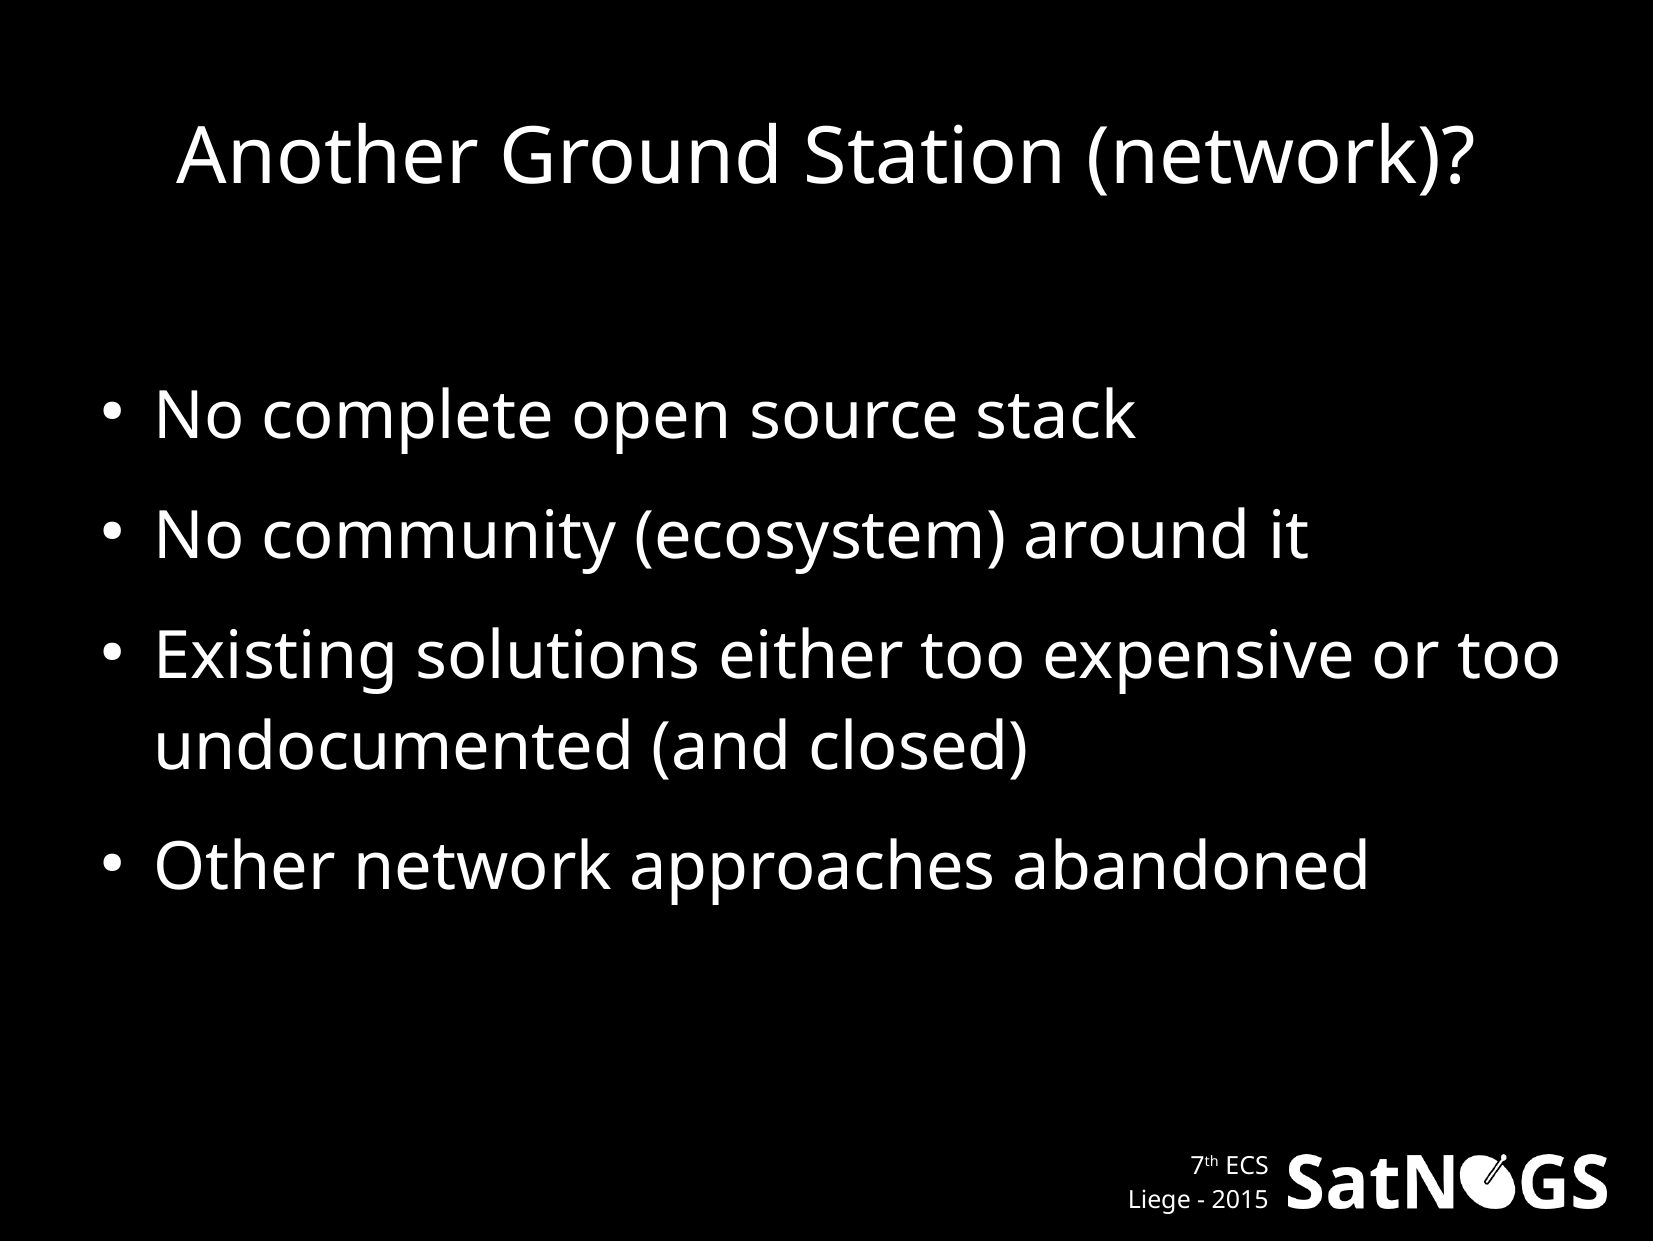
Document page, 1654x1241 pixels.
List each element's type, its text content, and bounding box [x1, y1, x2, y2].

picture [1288, 1154, 1607, 1209]
list No complete open source stack No community (ecosystem) around it Existing solutions either too expensive or too undocumented (and closed) Other network approaches abandoned [82, 367, 1571, 1087]
title Another Ground Station (network)? [82, 49, 1571, 257]
